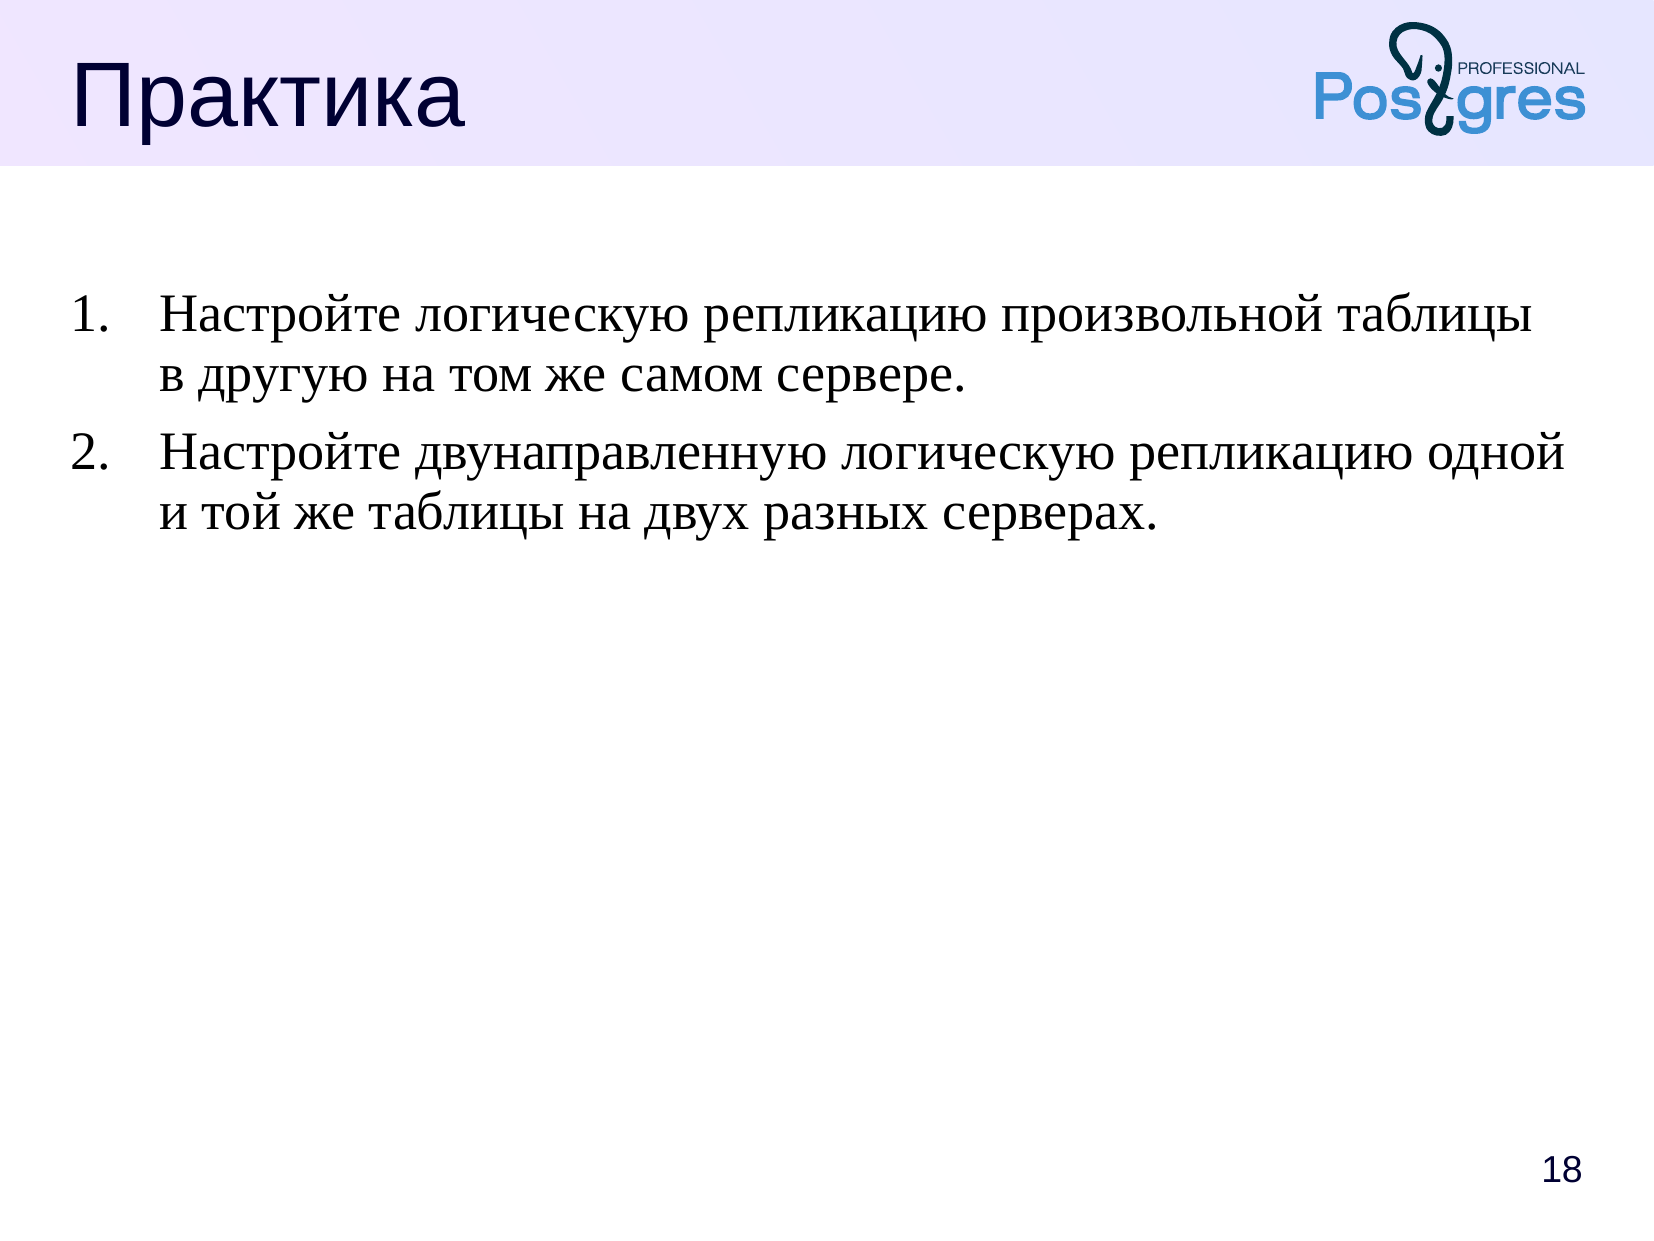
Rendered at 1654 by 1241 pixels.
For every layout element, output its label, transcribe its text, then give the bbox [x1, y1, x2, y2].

list Настройте логическую репликацию произвольной таблицы в другую на том же самом сервере. Настройте двунаправленную логическую репликацию одной и той же таблицы на двух разных серверах. [70, 283, 1583, 1134]
title Практика [70, 43, 1241, 147]
